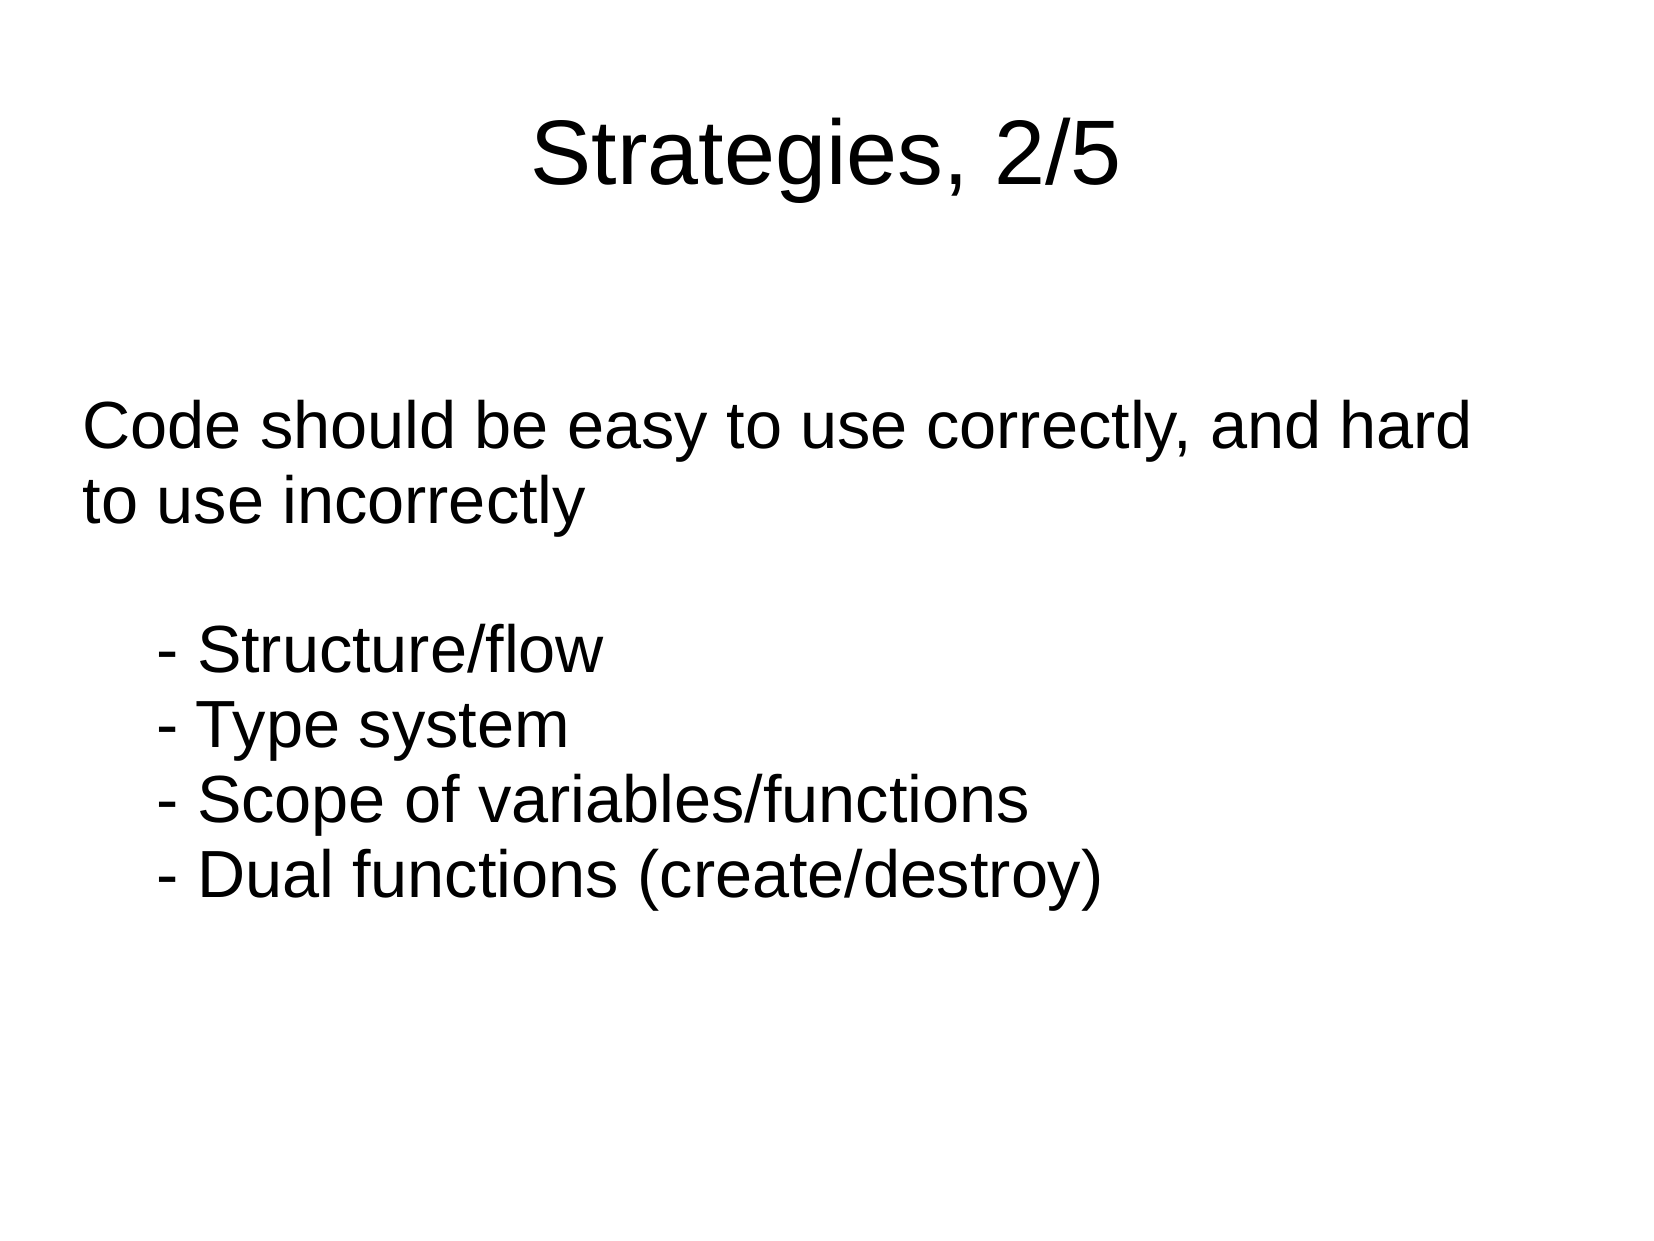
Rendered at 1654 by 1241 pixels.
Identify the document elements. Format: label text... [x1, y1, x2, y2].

subtitle Code should be easy to use correctly, and hard to use incorrectly - Structure/flow - Type system - Scope of variables/functions - Dual functions (create/destroy) [82, 290, 1538, 1010]
title Strategies, 2/5 [82, 49, 1571, 257]
